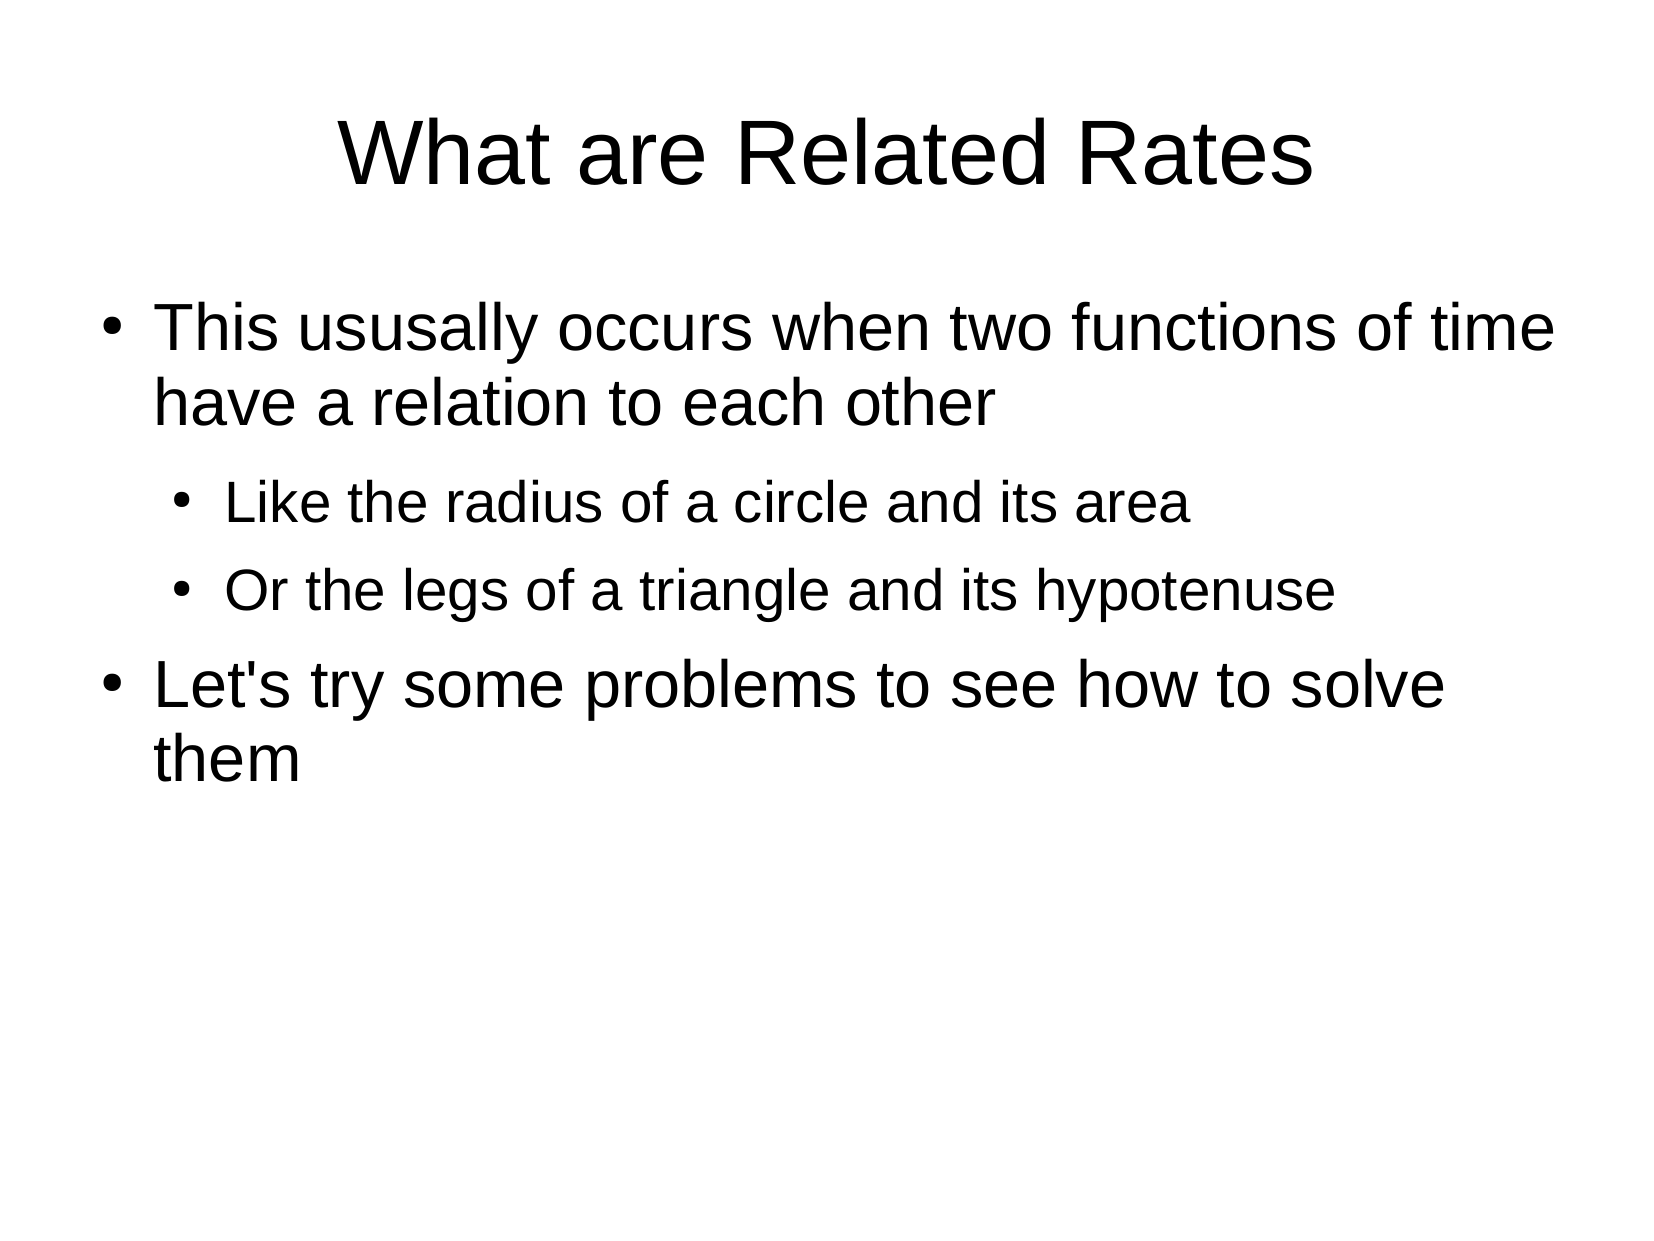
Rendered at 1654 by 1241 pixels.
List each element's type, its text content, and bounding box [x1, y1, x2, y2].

list This ususally occurs when two functions of time have a relation to each other Like the radius of a circle and its area Or the legs of a triangle and its hypotenuse Let's try some problems to see how to solve them [82, 290, 1571, 1109]
title What are Related Rates [82, 49, 1571, 257]
